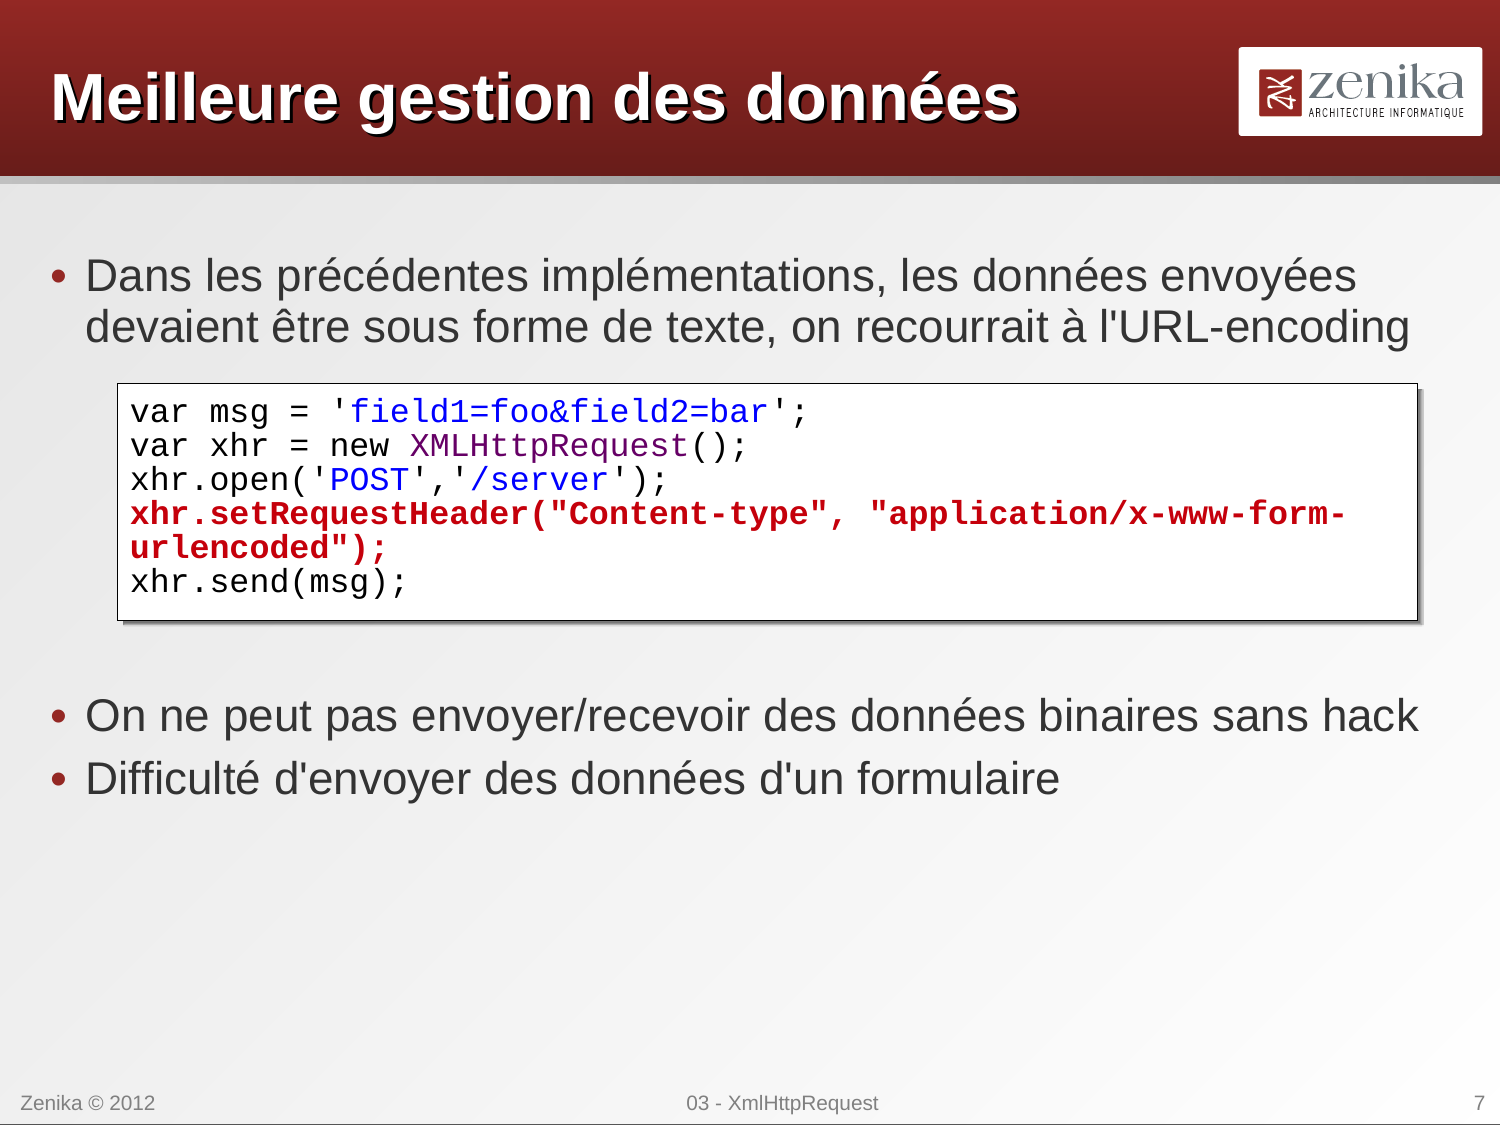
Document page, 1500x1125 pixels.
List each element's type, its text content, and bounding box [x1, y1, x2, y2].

text_box var msg = 'field1=foo&field2=bar'; var xhr = new XMLHttpRequest(); xhr.open('POST','/server'); xhr.setRequestHeader("Content-type", "application/x-www-form-urlencoded"); xhr.send(msg); [117, 383, 1418, 621]
picture [1257, 58, 1464, 125]
title Meilleure gestion des données [50, 15, 1206, 180]
list Dans les précédentes implémentations, les données envoyées devaient être sous forme de texte, on recourrait à l'URL-encoding On ne peut pas envoyer/recevoir des données binaires sans hack Difficulté d'envoyer des données d'un formulaire [50, 249, 1435, 1079]
